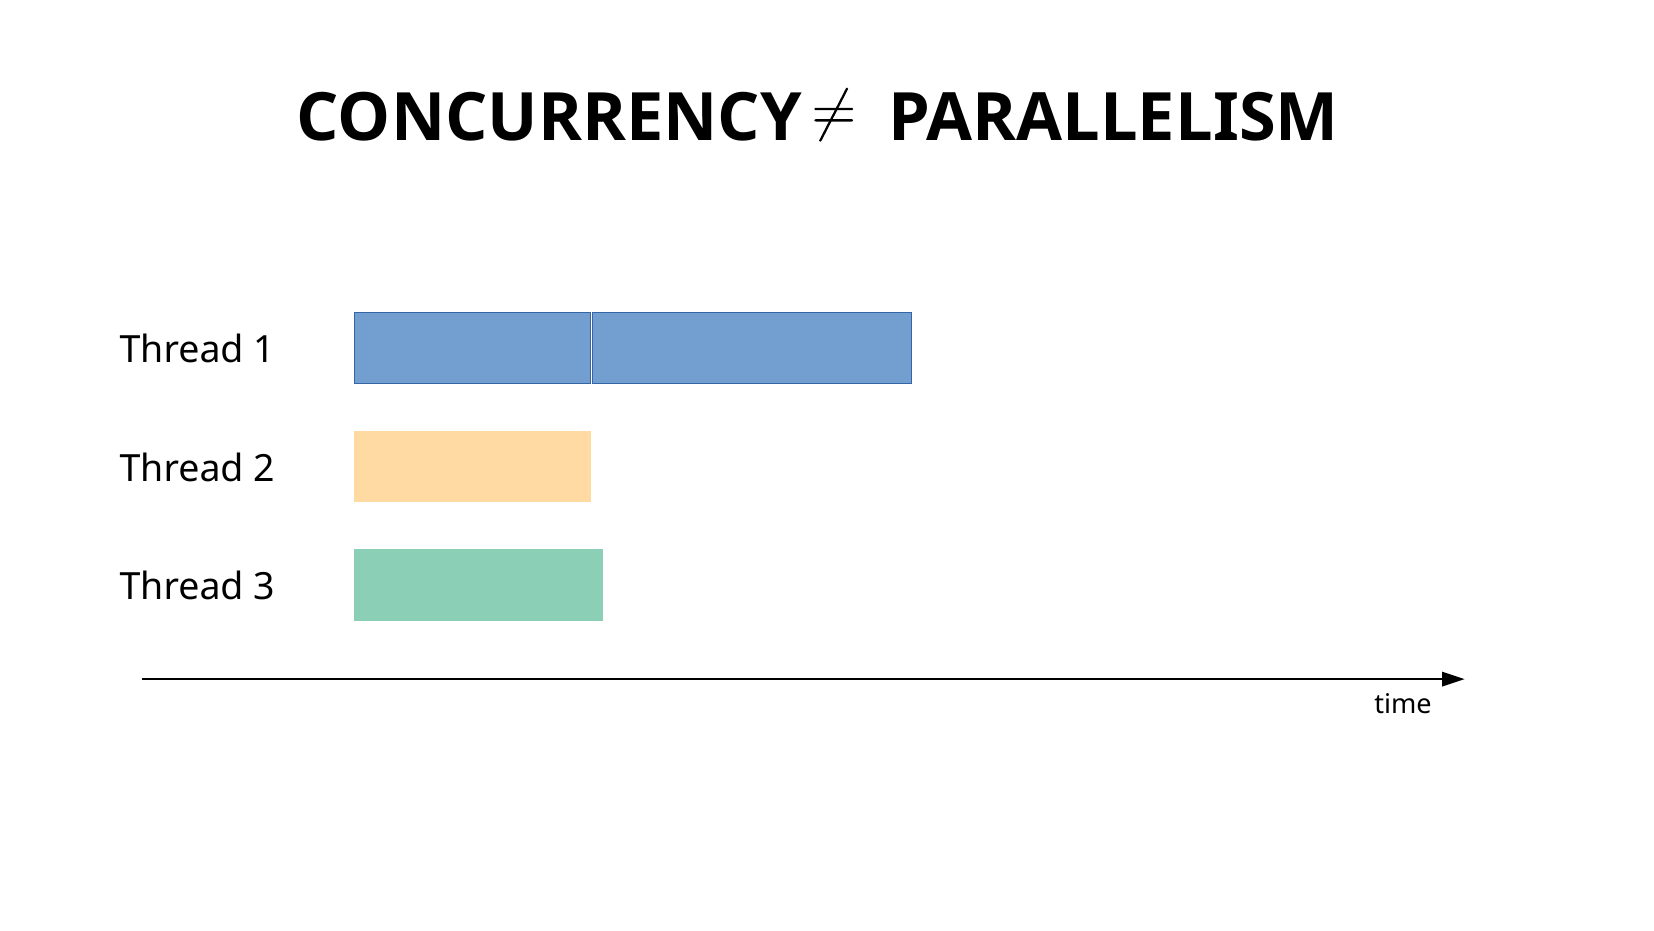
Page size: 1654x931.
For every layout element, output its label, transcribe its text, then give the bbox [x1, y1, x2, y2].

text_box [811, 87, 857, 142]
text_box time [1305, 667, 1501, 739]
text_box Thread 3 [100, 549, 295, 621]
text_box [354, 312, 591, 384]
text_box [354, 549, 603, 621]
title CONCURRENCY PARALLELISM [82, 36, 1571, 193]
text_box Thread 2 [100, 431, 295, 502]
text_box Thread 1 [100, 312, 295, 384]
text_box [592, 312, 912, 384]
text_box [354, 431, 591, 502]
